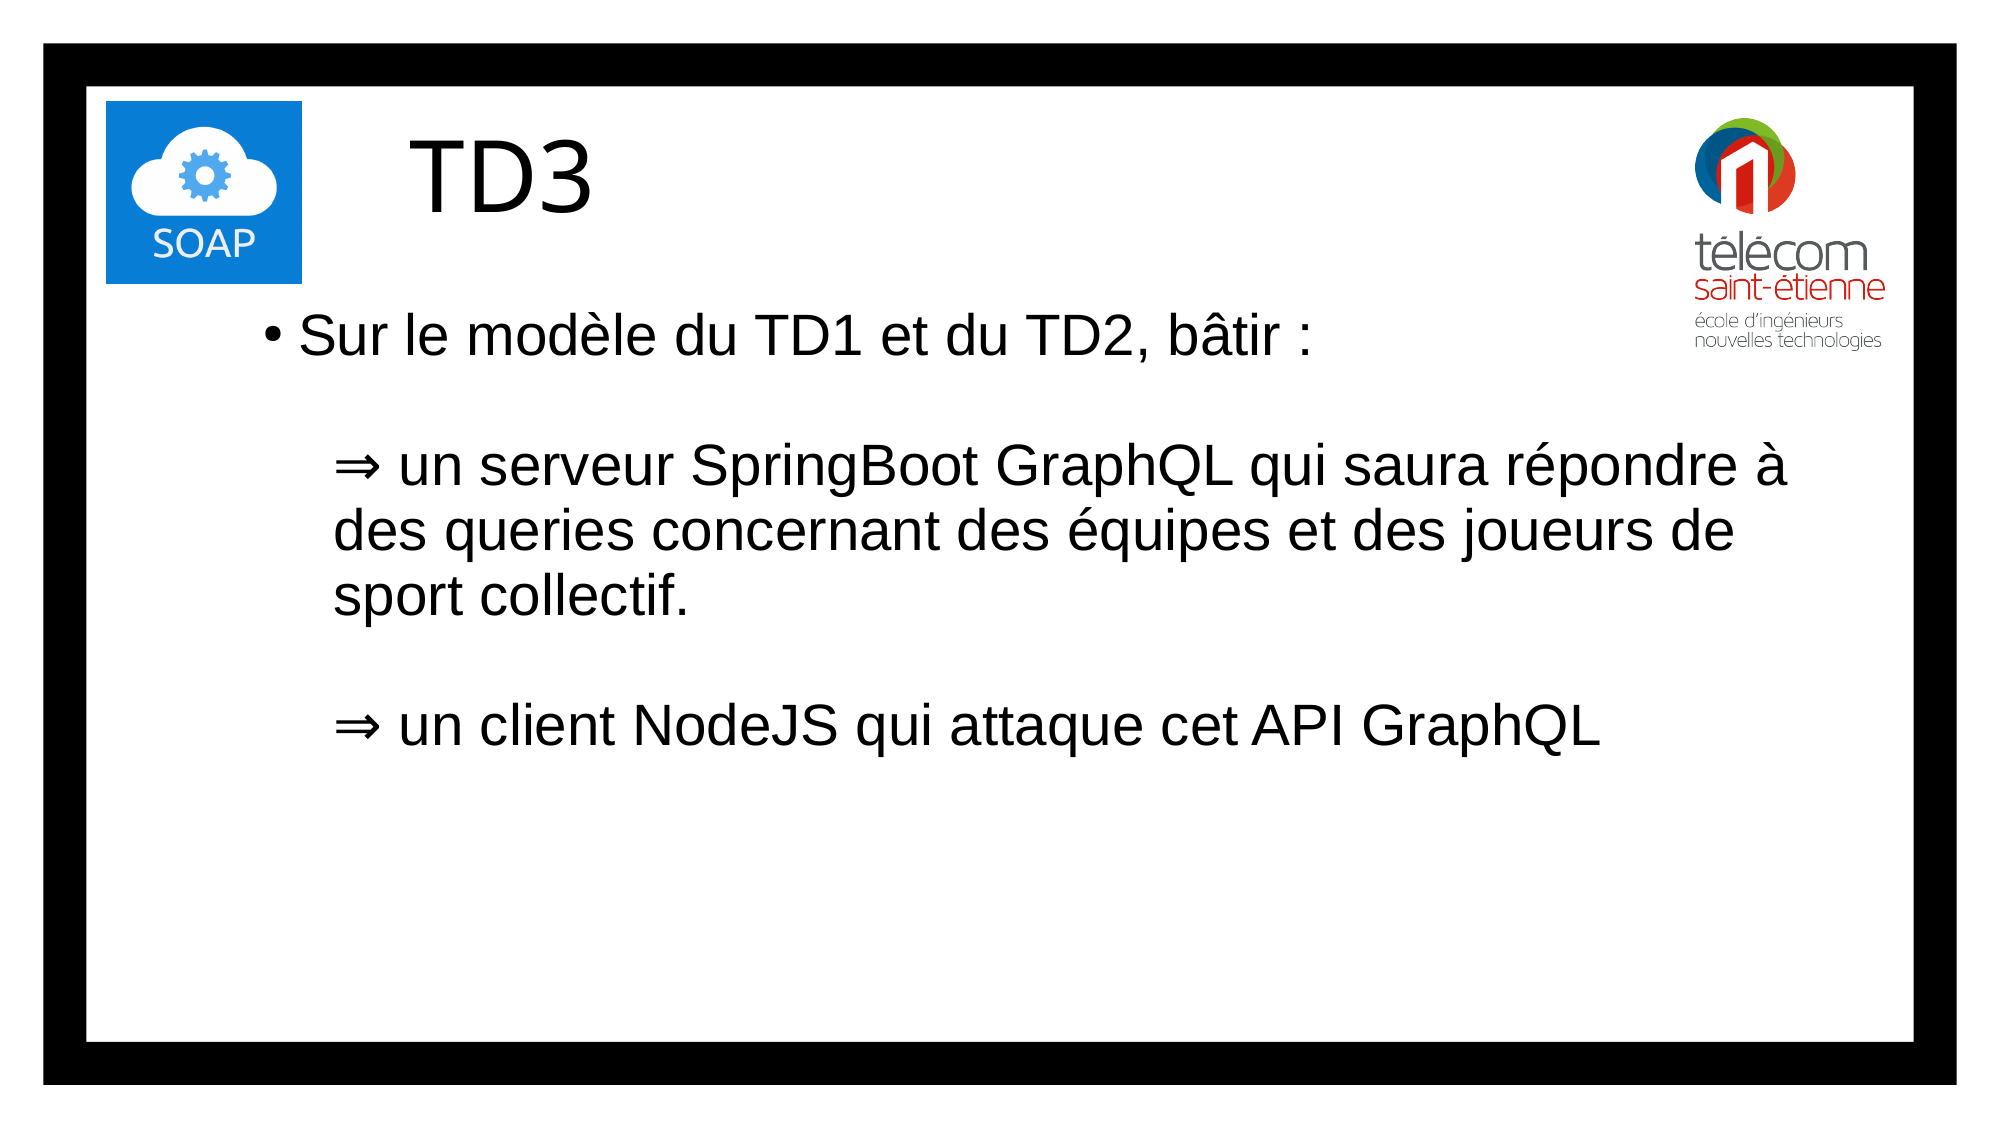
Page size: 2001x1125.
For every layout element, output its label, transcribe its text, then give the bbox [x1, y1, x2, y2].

picture [1695, 118, 1885, 351]
picture [106, 101, 302, 284]
title TD3 [389, 105, 1869, 272]
text_box Sur le modèle du TD1 et du TD2, bâtir : ⇒ un serveur SpringBoot GraphQL qui saura répondre à des queries concernant des équipes et des joueurs de sport collectif. ⇒ un client NodeJS qui attaque cet API GraphQL [248, 295, 1878, 1028]
